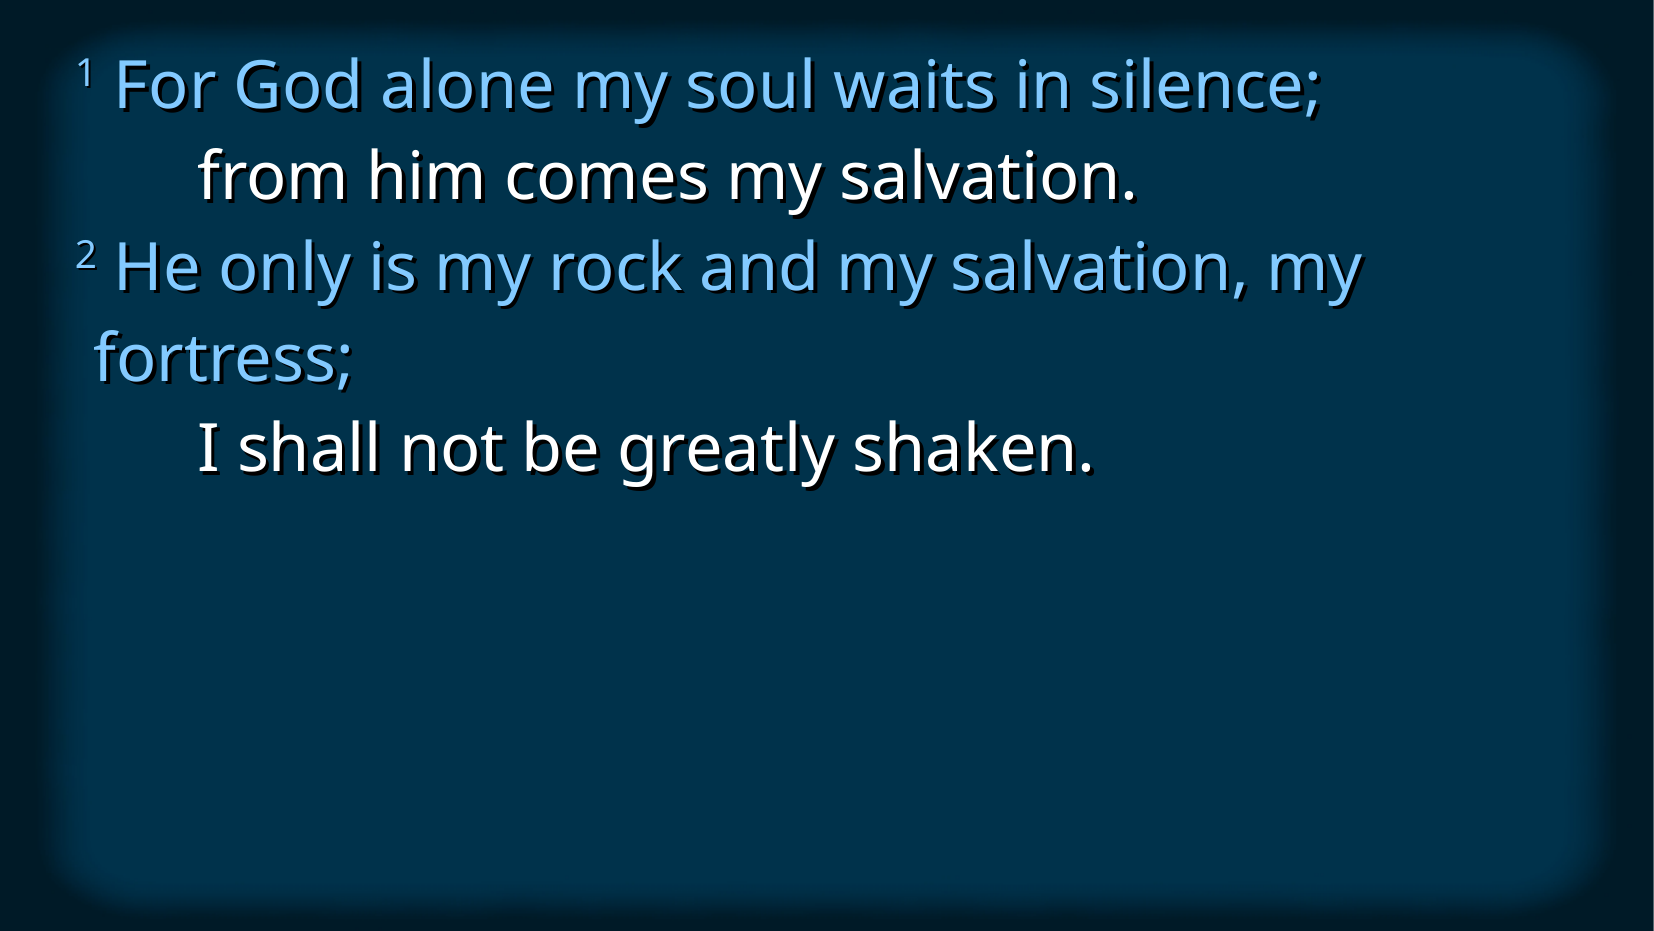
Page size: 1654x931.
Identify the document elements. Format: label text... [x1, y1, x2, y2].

picture [0, 0, 1654, 931]
text_box 1 For God alone my soul waits in silence; from him comes my salvation. 2 He only is my rock and my salvation, my fortress; I shall not be greatly shaken. [60, 30, 1591, 400]
